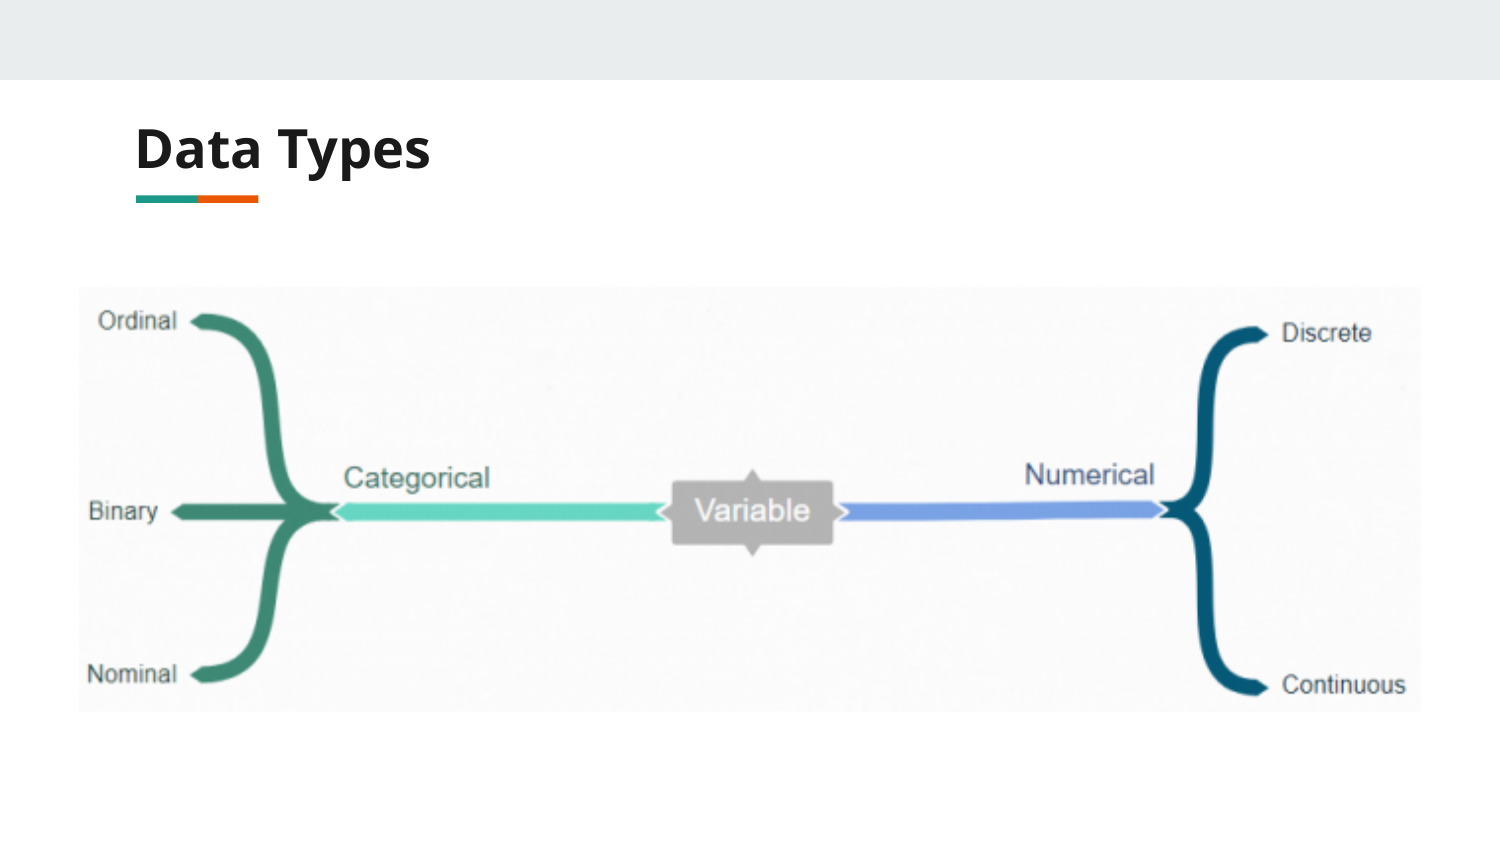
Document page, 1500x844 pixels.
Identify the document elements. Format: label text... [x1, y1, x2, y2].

title Data Types [119, 99, 1381, 188]
picture [79, 287, 1421, 712]
